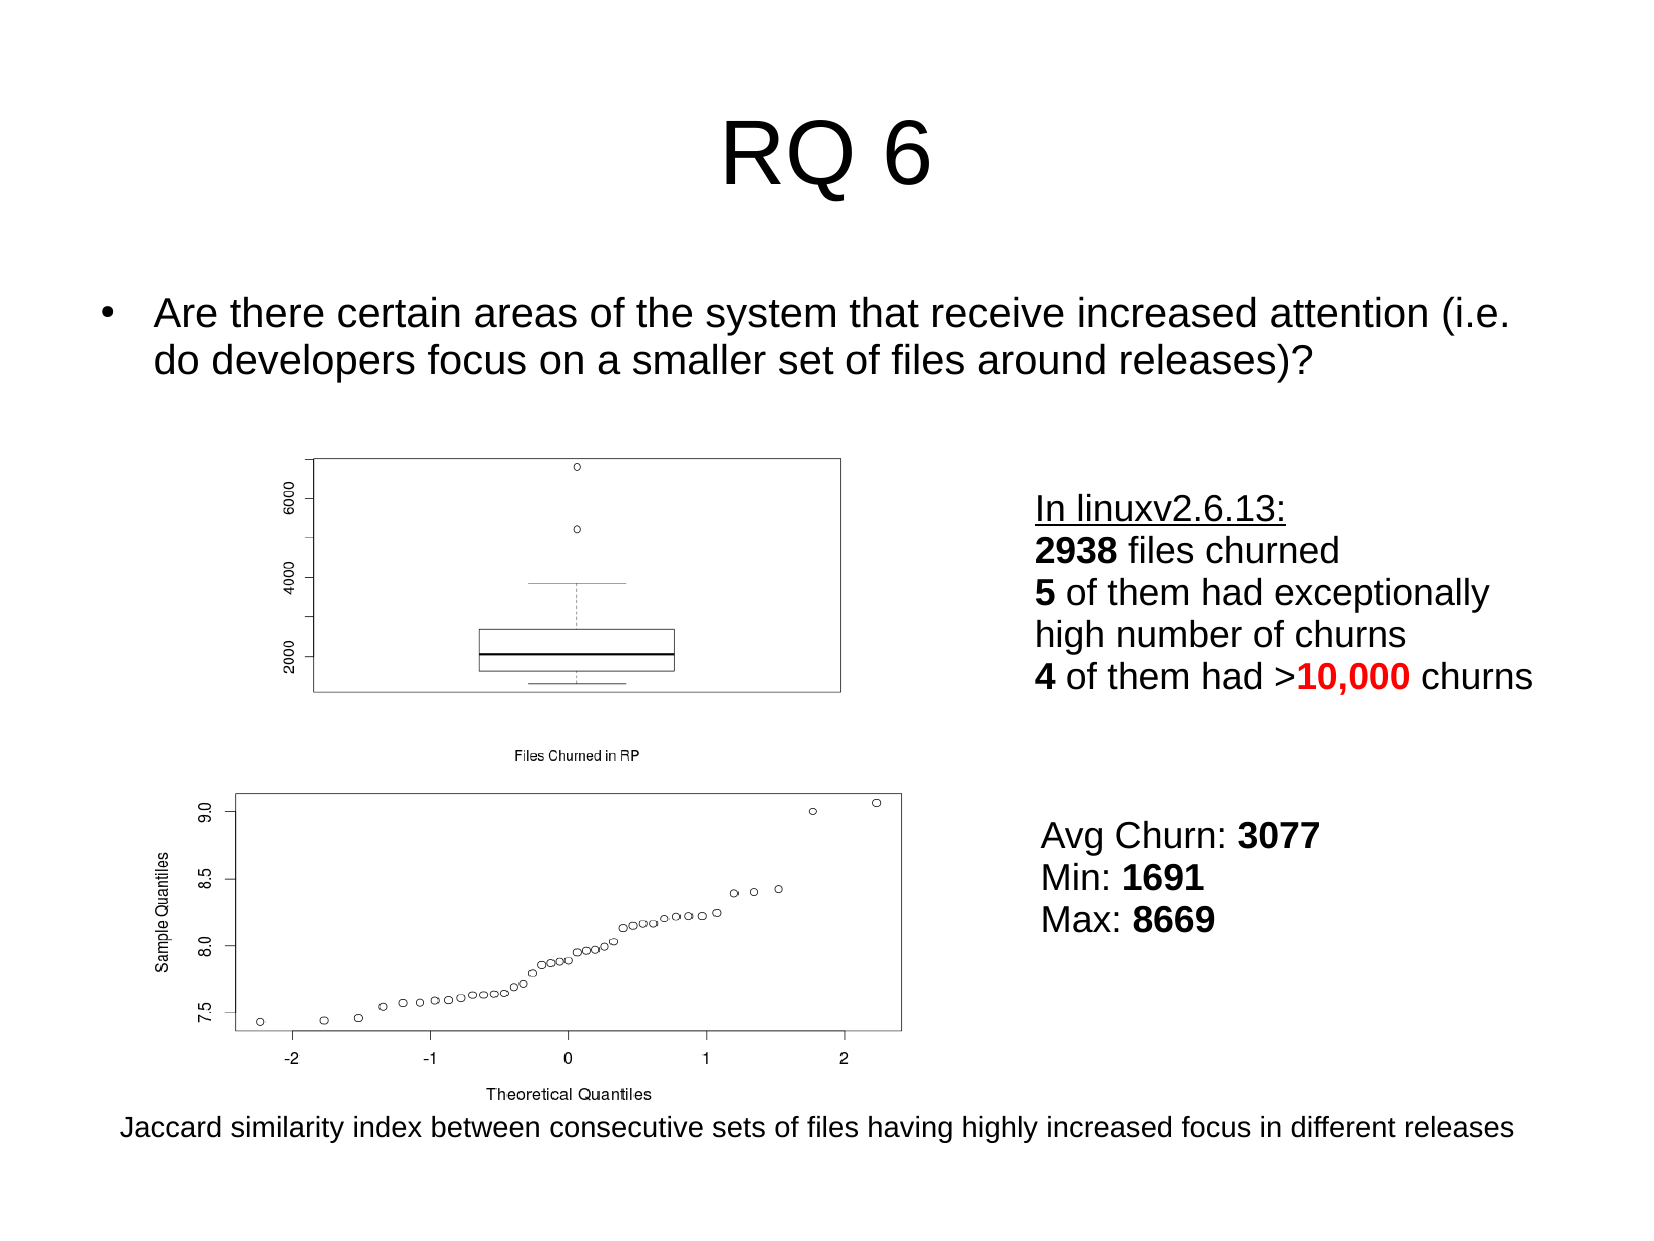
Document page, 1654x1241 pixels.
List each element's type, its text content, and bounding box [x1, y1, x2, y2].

text_box In linuxv2.6.13: 2938 files churned 5 of them had exceptionally high number of churns 4 of them had >10,000 churns [1020, 480, 1561, 747]
list Are there certain areas of the system that receive increased attention (i.e. do developers focus on a smaller set of files around releases)? [82, 290, 1538, 1010]
title RQ 6 [82, 49, 1571, 257]
text_box Jaccard similarity index between consecutive sets of files having highly increased focus in different releases [105, 1103, 1591, 1152]
text_box Avg Churn: 3077 Min: 1691 Max: 8669 [1025, 807, 1401, 991]
picture [150, 384, 946, 1103]
